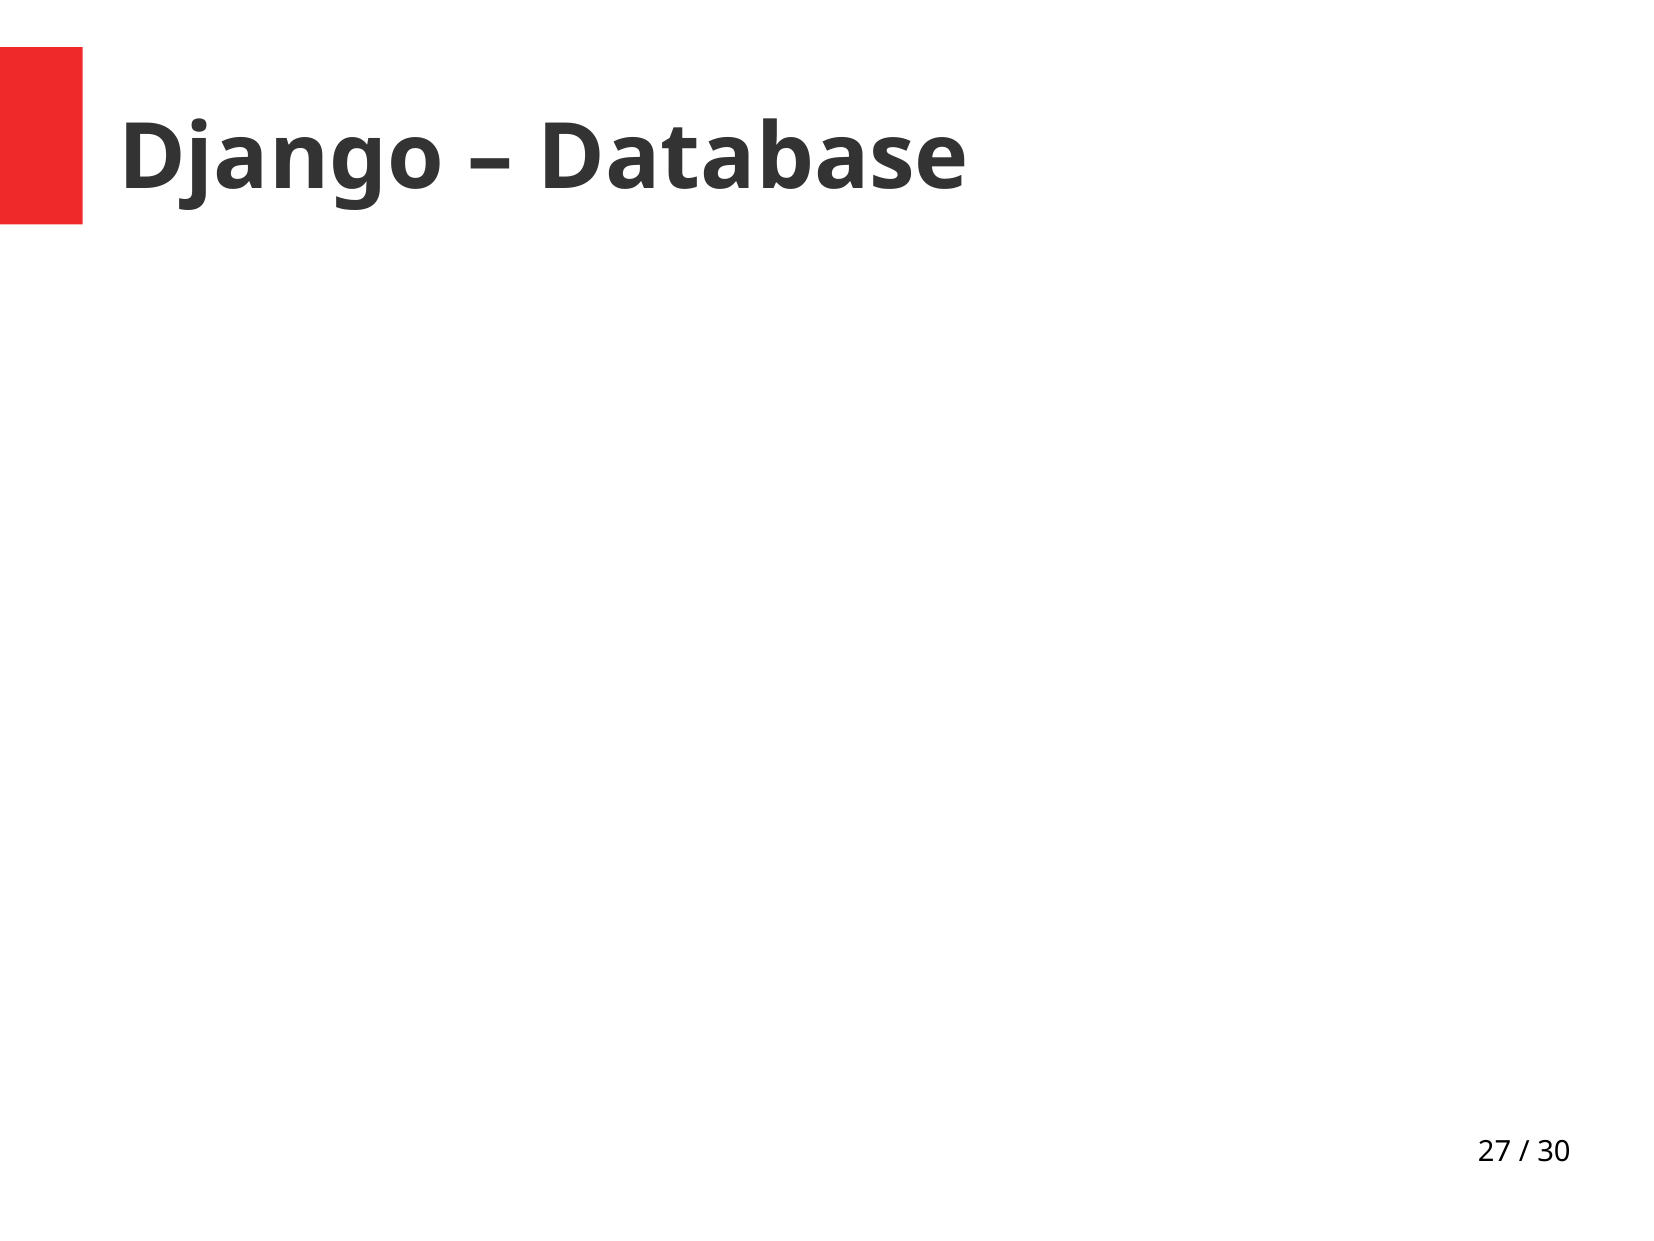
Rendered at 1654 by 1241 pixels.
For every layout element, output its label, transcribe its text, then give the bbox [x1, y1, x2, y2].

title Django – Database [118, 49, 1571, 257]
